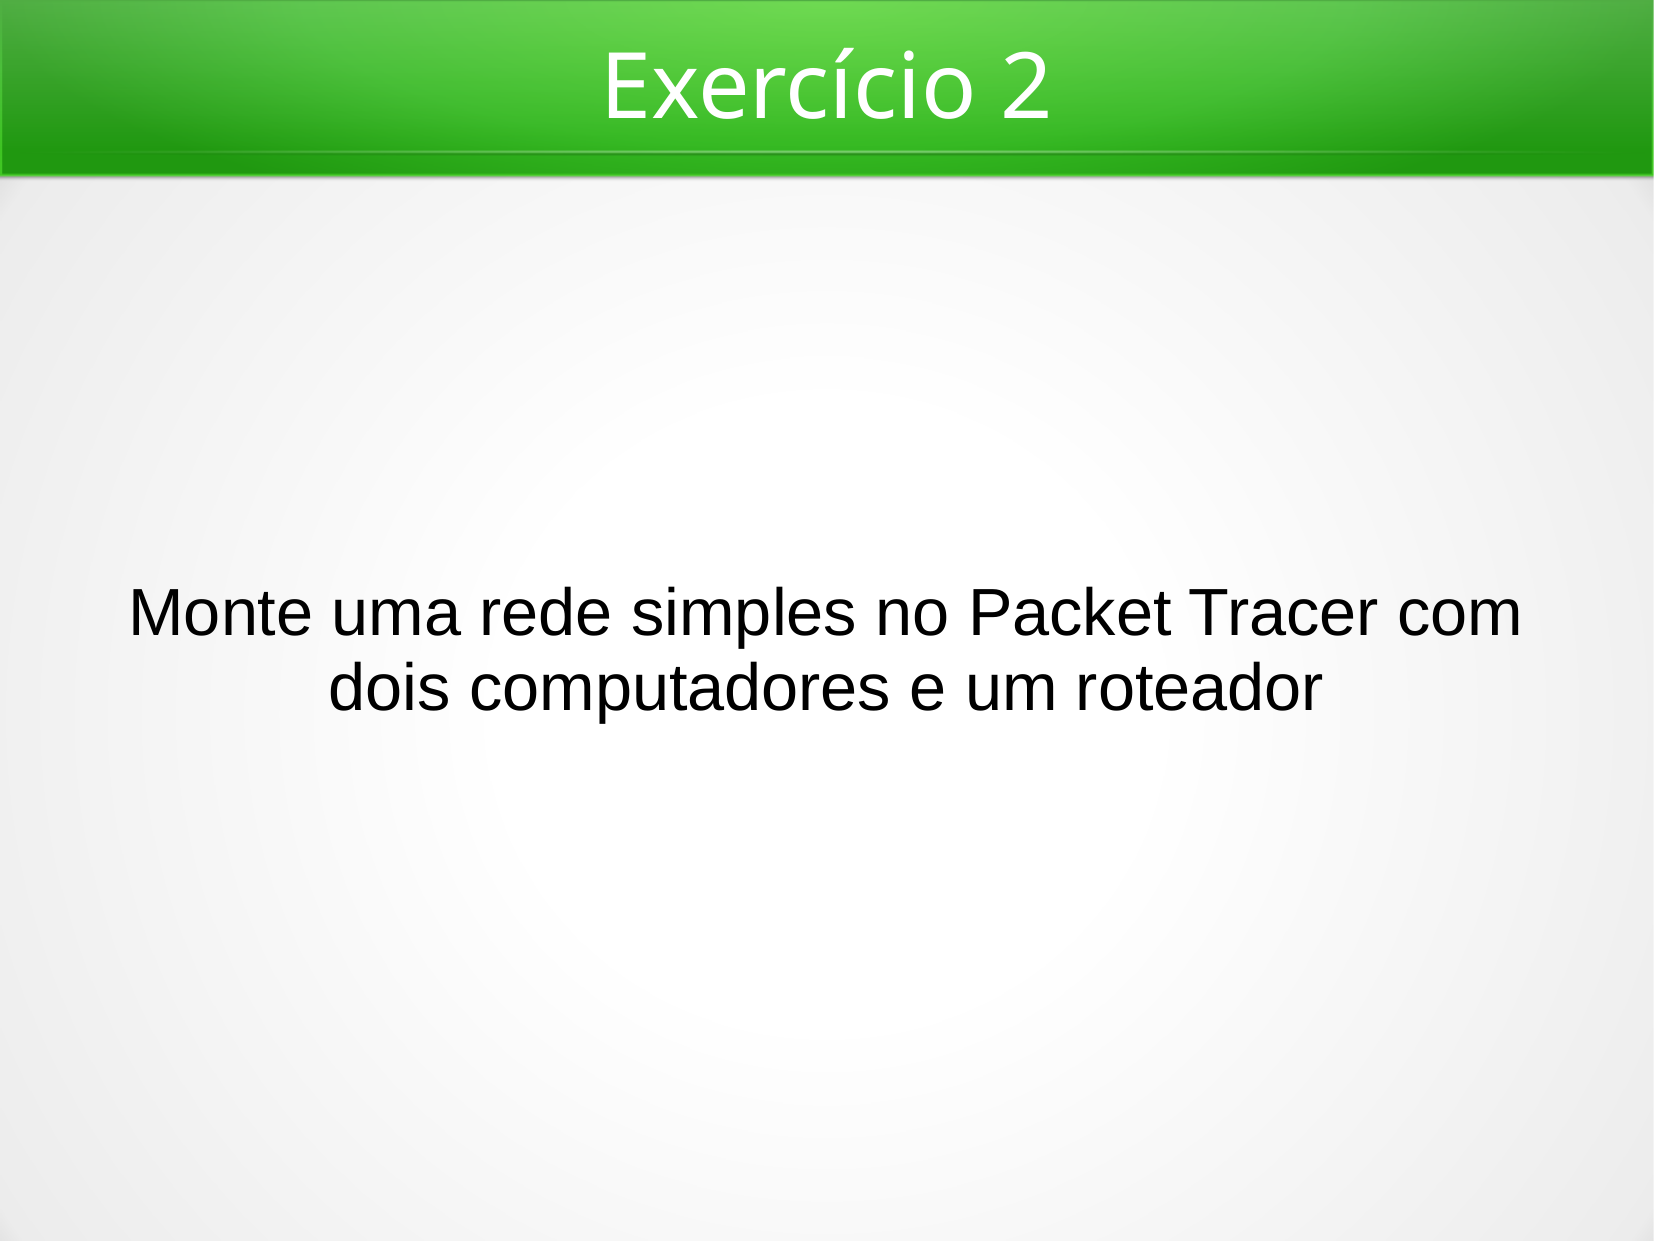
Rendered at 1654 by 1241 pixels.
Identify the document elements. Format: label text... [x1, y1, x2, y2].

title Exercício 2 [82, 11, 1571, 154]
text_box Monte uma rede simples no Packet Tracer com dois computadores e um roteador [82, 290, 1571, 1010]
picture [0, 0, 1654, 1241]
